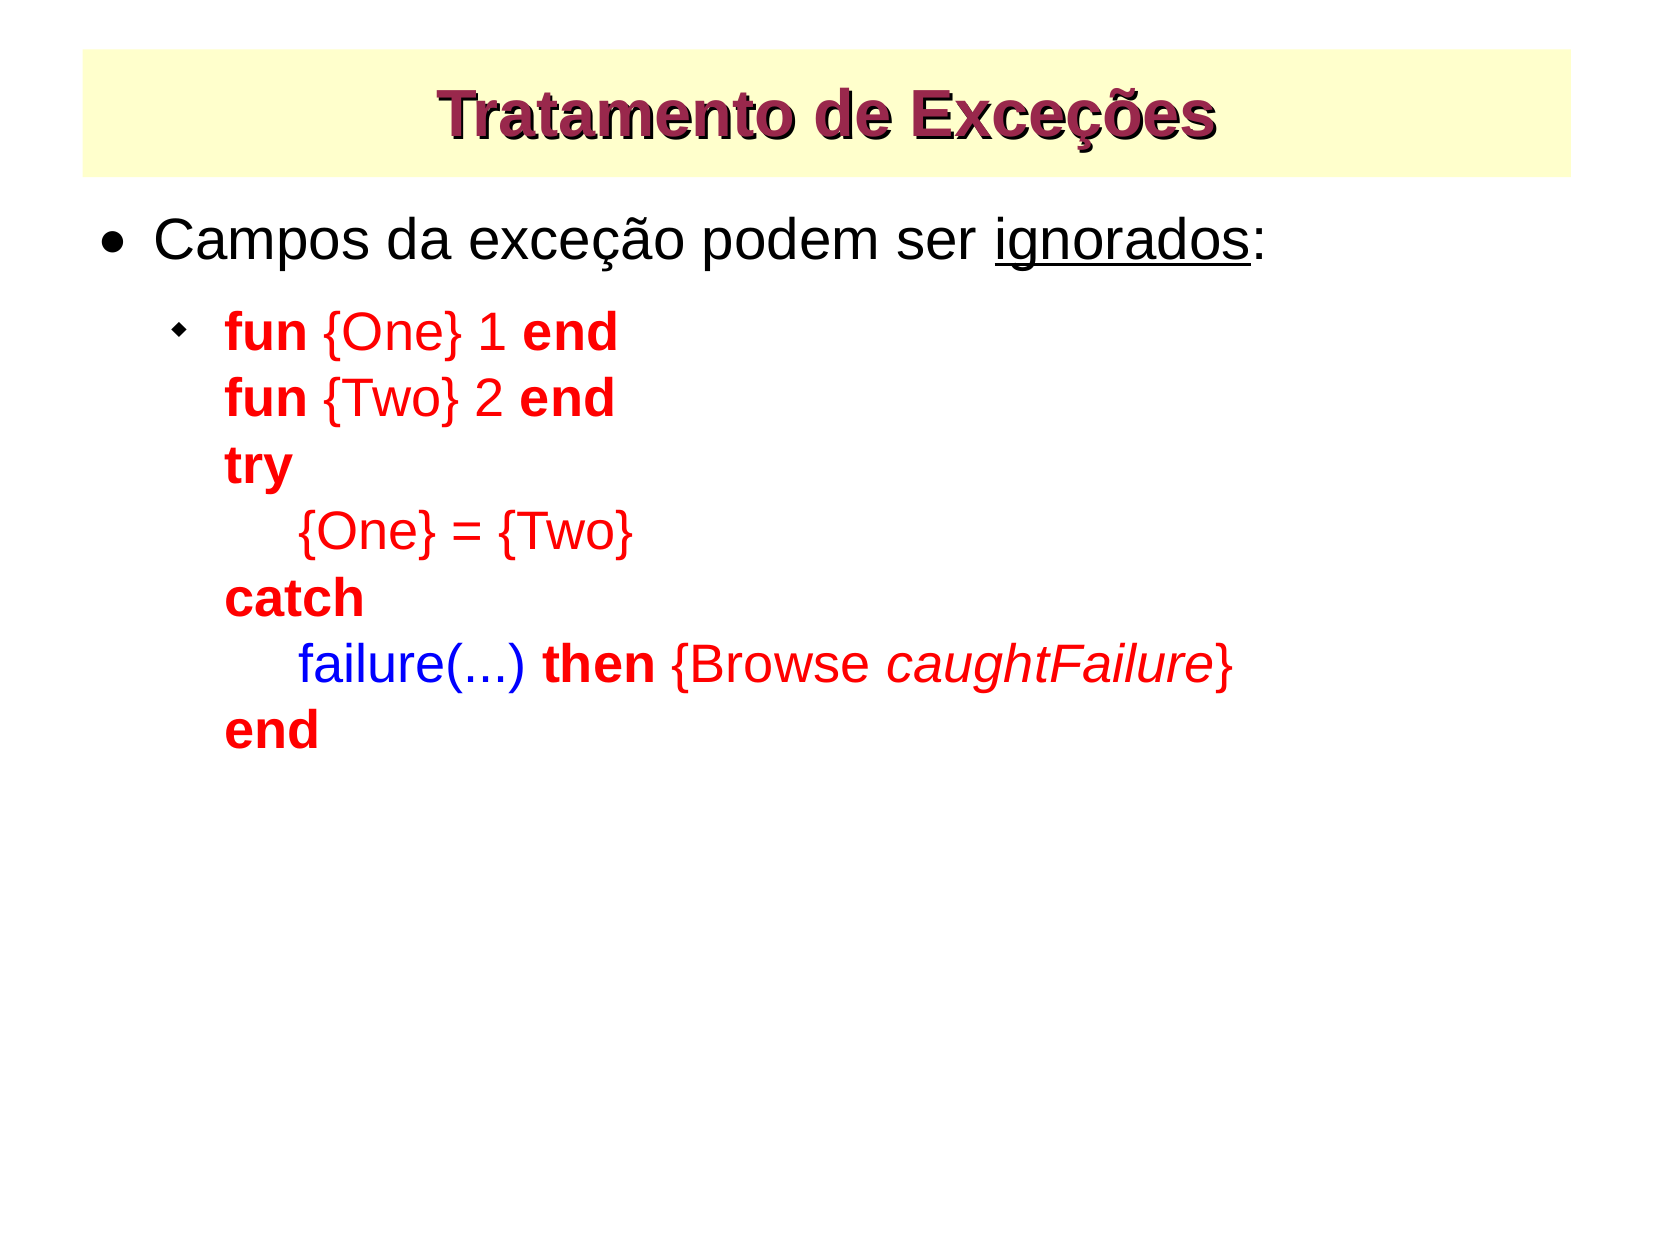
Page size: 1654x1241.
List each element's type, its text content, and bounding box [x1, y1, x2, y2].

list Campos da exceção podem ser ignorados: fun {One} 1 end fun {Two} 2 end try {One} = {Two} catch failure(...) then {Browse caughtFailure} end [82, 206, 1571, 1152]
title Tratamento de Exceções [82, 49, 1571, 178]
